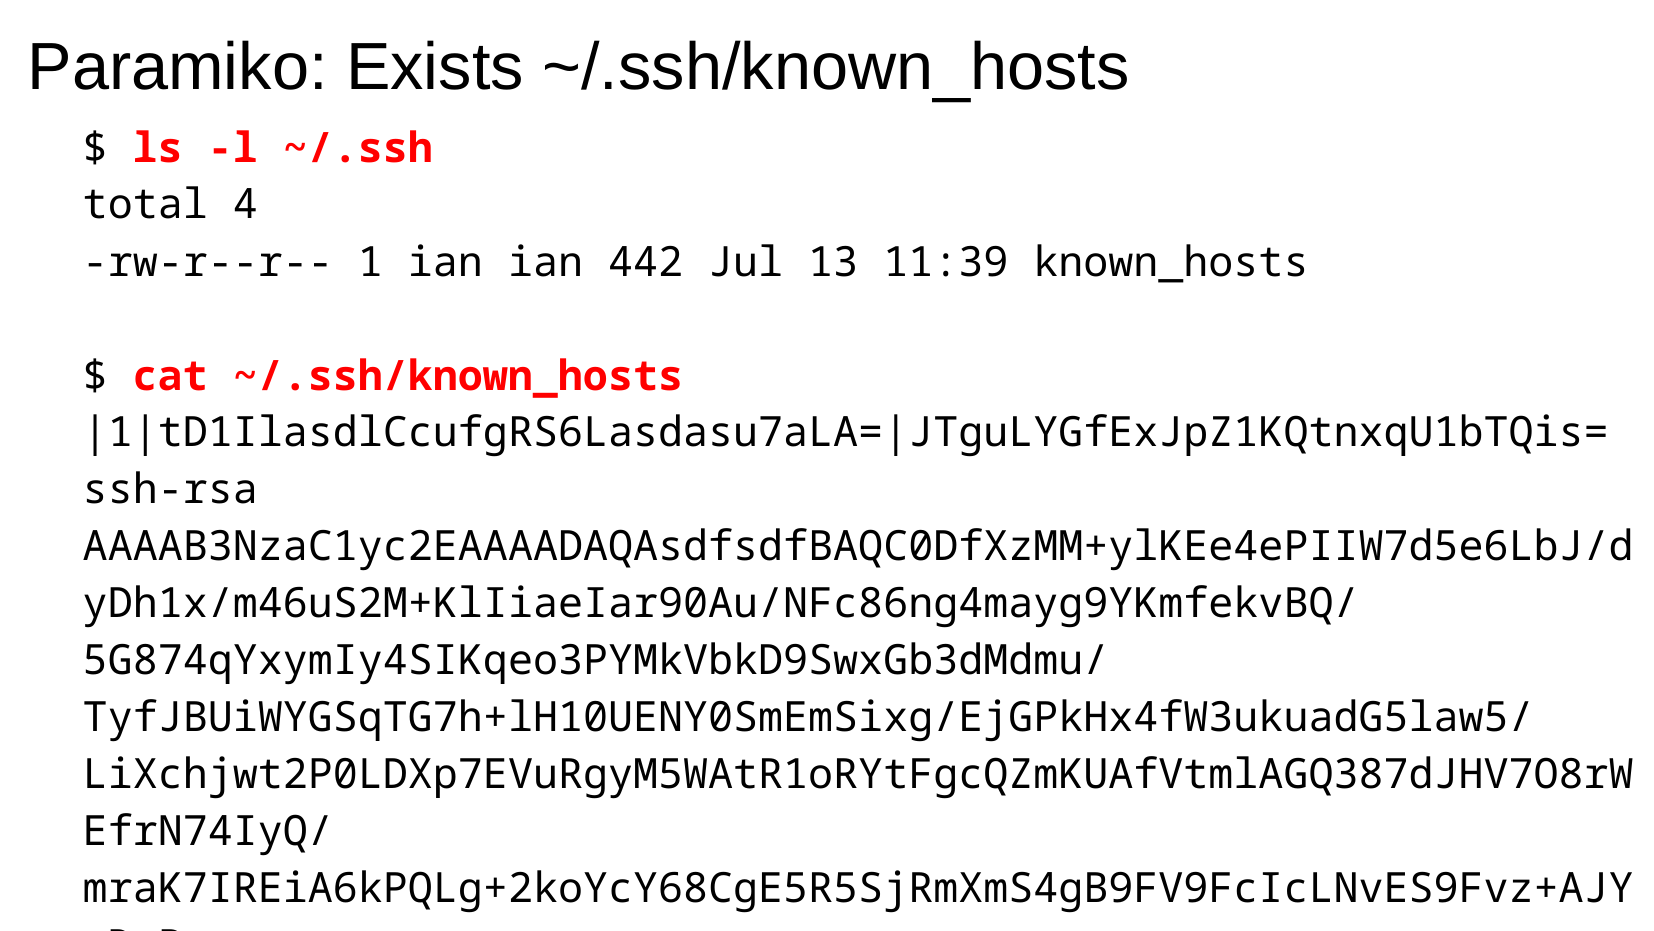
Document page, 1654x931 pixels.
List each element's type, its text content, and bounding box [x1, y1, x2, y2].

title Paramiko: Exists ~/.ssh/known_hosts [27, 28, 1619, 104]
subtitle $ ls -l ~/.ssh total 4 -rw-r--r-- 1 ian ian 442 Jul 13 11:39 known_hosts $ cat ~/.ssh/known_hosts |1|tD1IlasdlCcufgRS6Lasdasu7aLA=|JTguLYGfExJpZ1KQtnxqU1bTQis= ssh-rsa AAAAB3NzaC1yc2EAAAADAQAsdfsdfBAQC0DfXzMM+ylKEe4ePIIW7d5e6LbJ/dyDh1x/m46uS2M+KlIiaeIar90Au/NFc86ng4mayg9YKmfekvBQ/5G874qYxymIy4SIKqeo3PYMkVbkD9SwxGb3dMdmu/TyfJBUiWYGSqTG7h+lH10UENY0SmEmSixg/EjGPkHx4fW3ukuadG5law5/LiXchjwt2P0LDXp7EVuRgyM5WAtR1oRYtFgcQZmKUAfVtmlAGQ387dJHV7O8rWEfrN74IyQ/mraK7IREiA6kPQLg+2koYcY68CgE5R5SjRmXmS4gB9FV9FcIcLNvES9Fvz+AJYvDvB [82, 117, 1654, 786]
